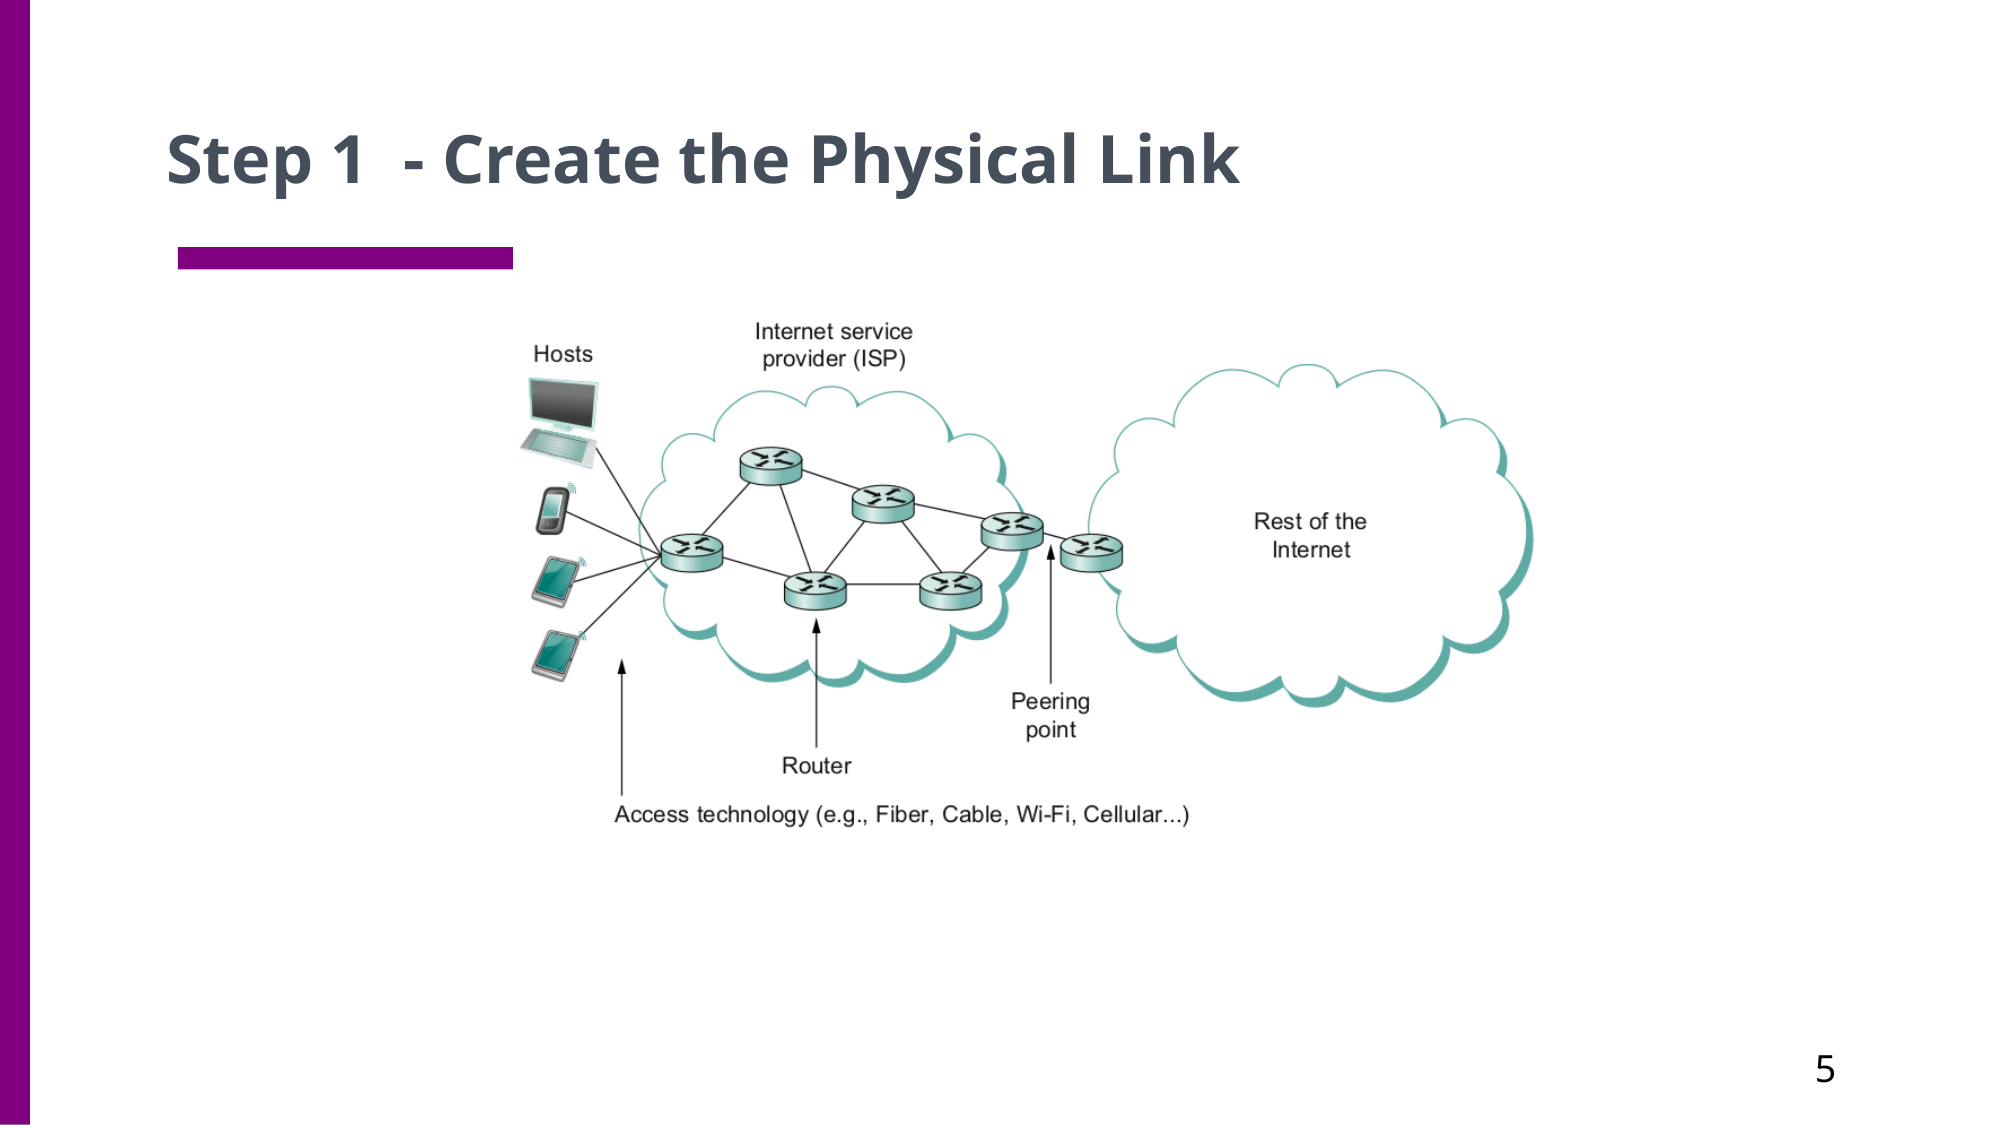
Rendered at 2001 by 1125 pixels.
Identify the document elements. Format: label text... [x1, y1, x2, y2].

picture [330, 277, 1596, 856]
text_box Step 1 - Create the Physical Link [151, 0, 1849, 212]
